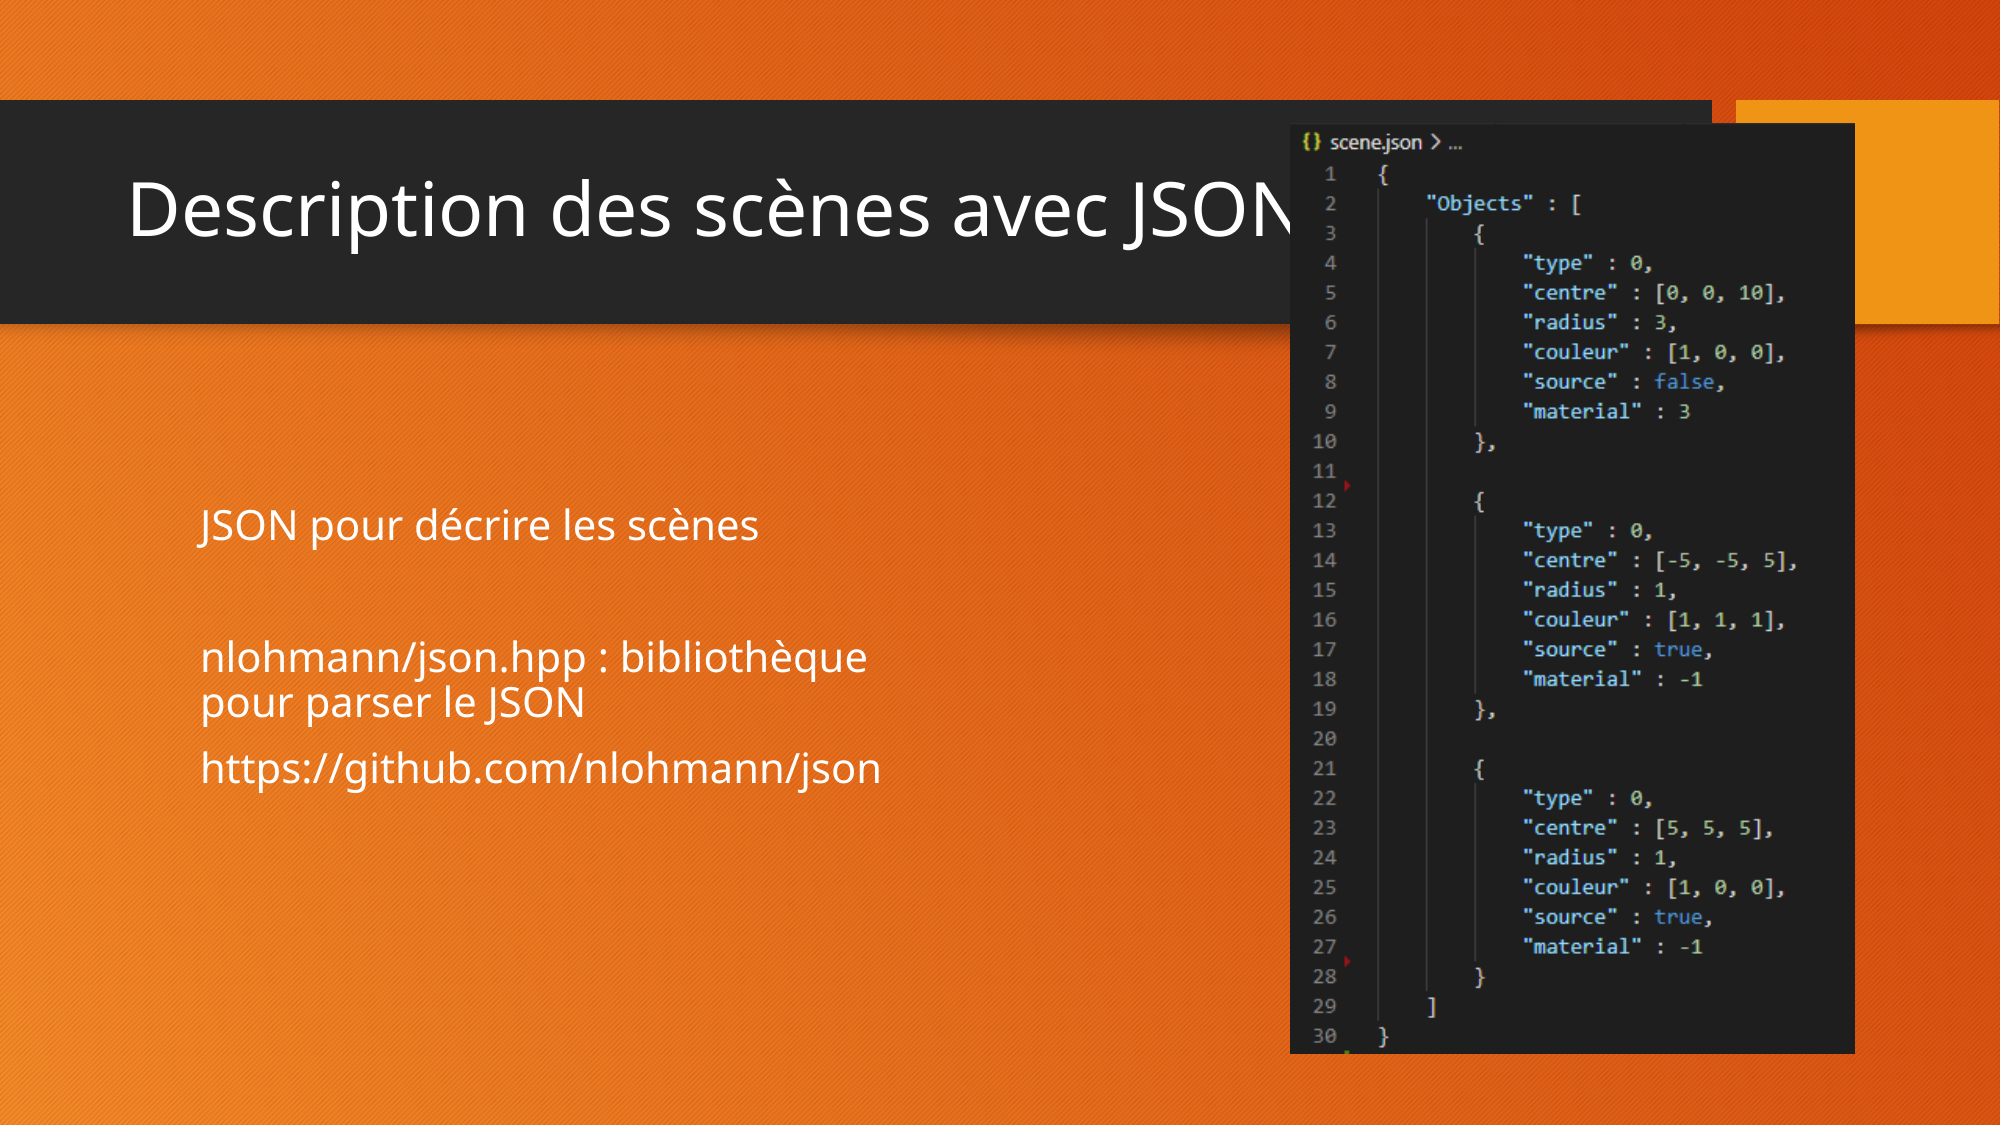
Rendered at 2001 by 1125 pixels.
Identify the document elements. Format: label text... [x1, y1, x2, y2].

picture [1290, 123, 1855, 1054]
title Description des scènes avec JSON [111, 123, 1290, 301]
list JSON pour décrire les scènes nlohmann/json.hpp : bibliothèque pour parser le JSON https://github.com/nlohmann/json [185, 381, 931, 973]
